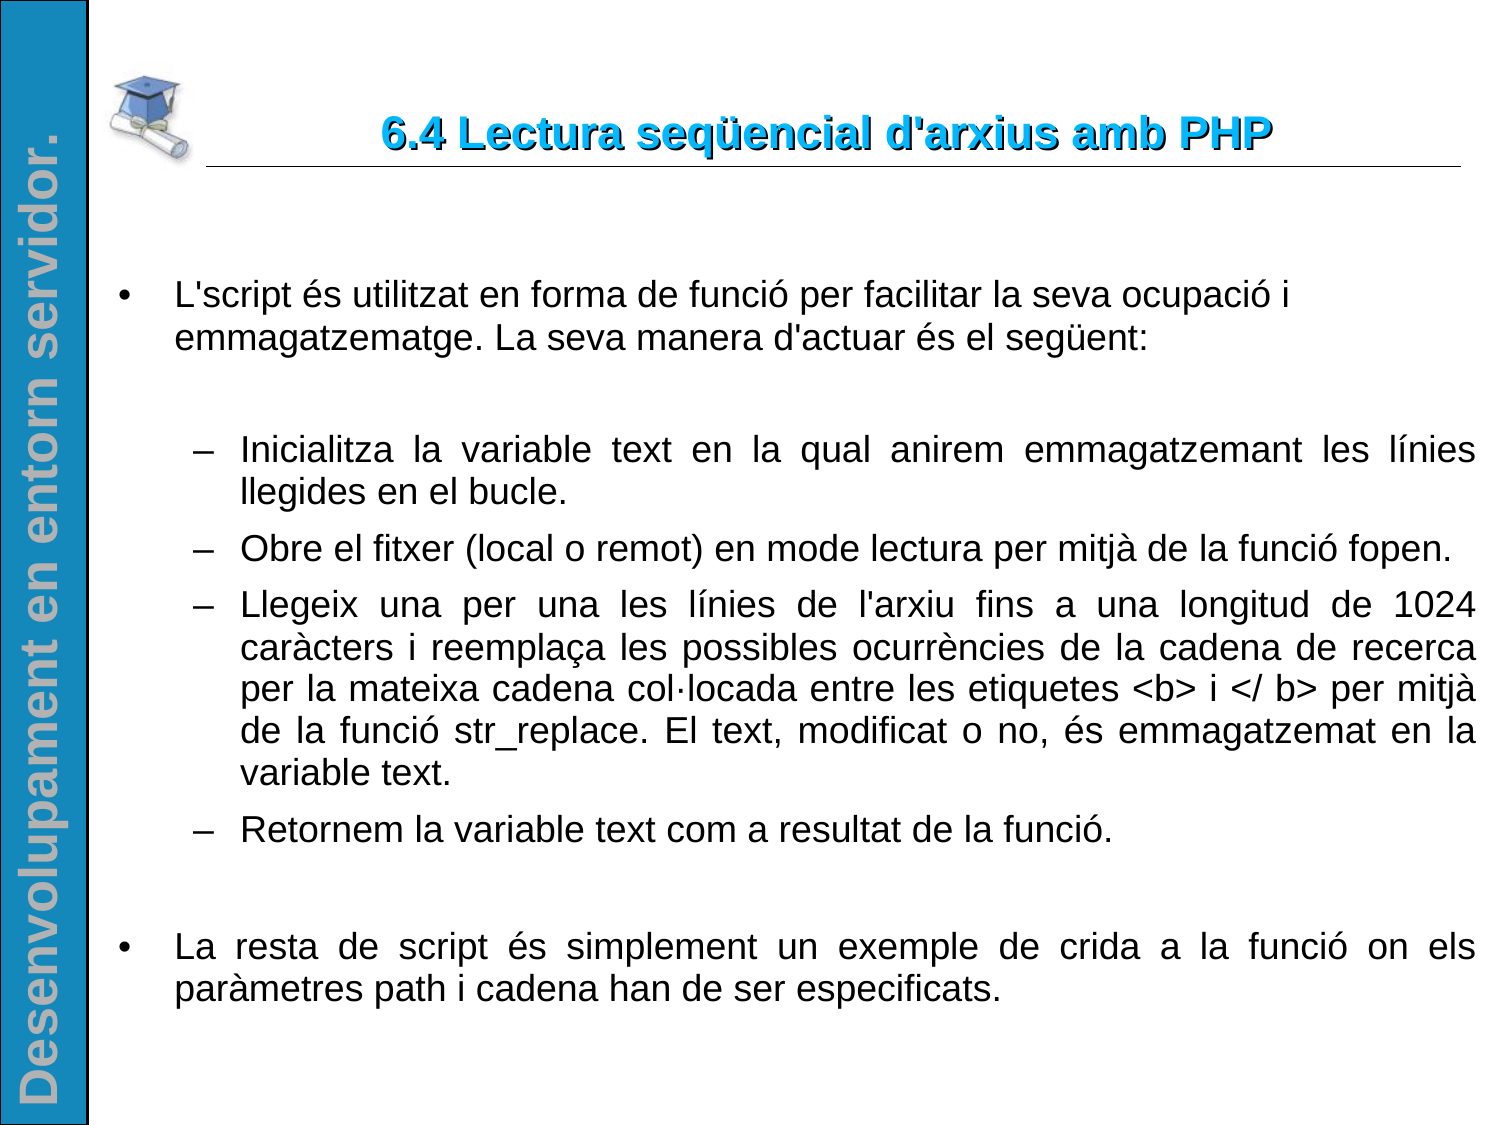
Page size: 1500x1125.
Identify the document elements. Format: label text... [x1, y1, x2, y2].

picture [93, 61, 206, 174]
list L'script és utilitzat en forma de funció per facilitar la seva ocupació i emmagatzematge. La seva manera d'actuar és el següent: Inicialitza la variable text en la qual anirem emmagatzemant les línies llegides en el bucle. Obre el fitxer (local o remot) en mode lectura per mitjà de la funció fopen. Llegeix una per una les línies de l'arxiu fins a una longitud de 1024 caràcters i reemplaça les possibles ocurrències de la cadena de recerca per la mateixa cadena col·locada entre les etiquetes <b> i </ b> per mitjà de la funció str_replace. El text, modificat o no, és emmagatzemat en la variable text. Retornem la variable text com a resultat de la funció. La resta de script és simplement un exemple de crida a la funció on els paràmetres path i cadena han de ser especificats. [118, 215, 1477, 1010]
title 6.4 Lectura seqüencial d'arxius amb PHP [206, 95, 1447, 170]
